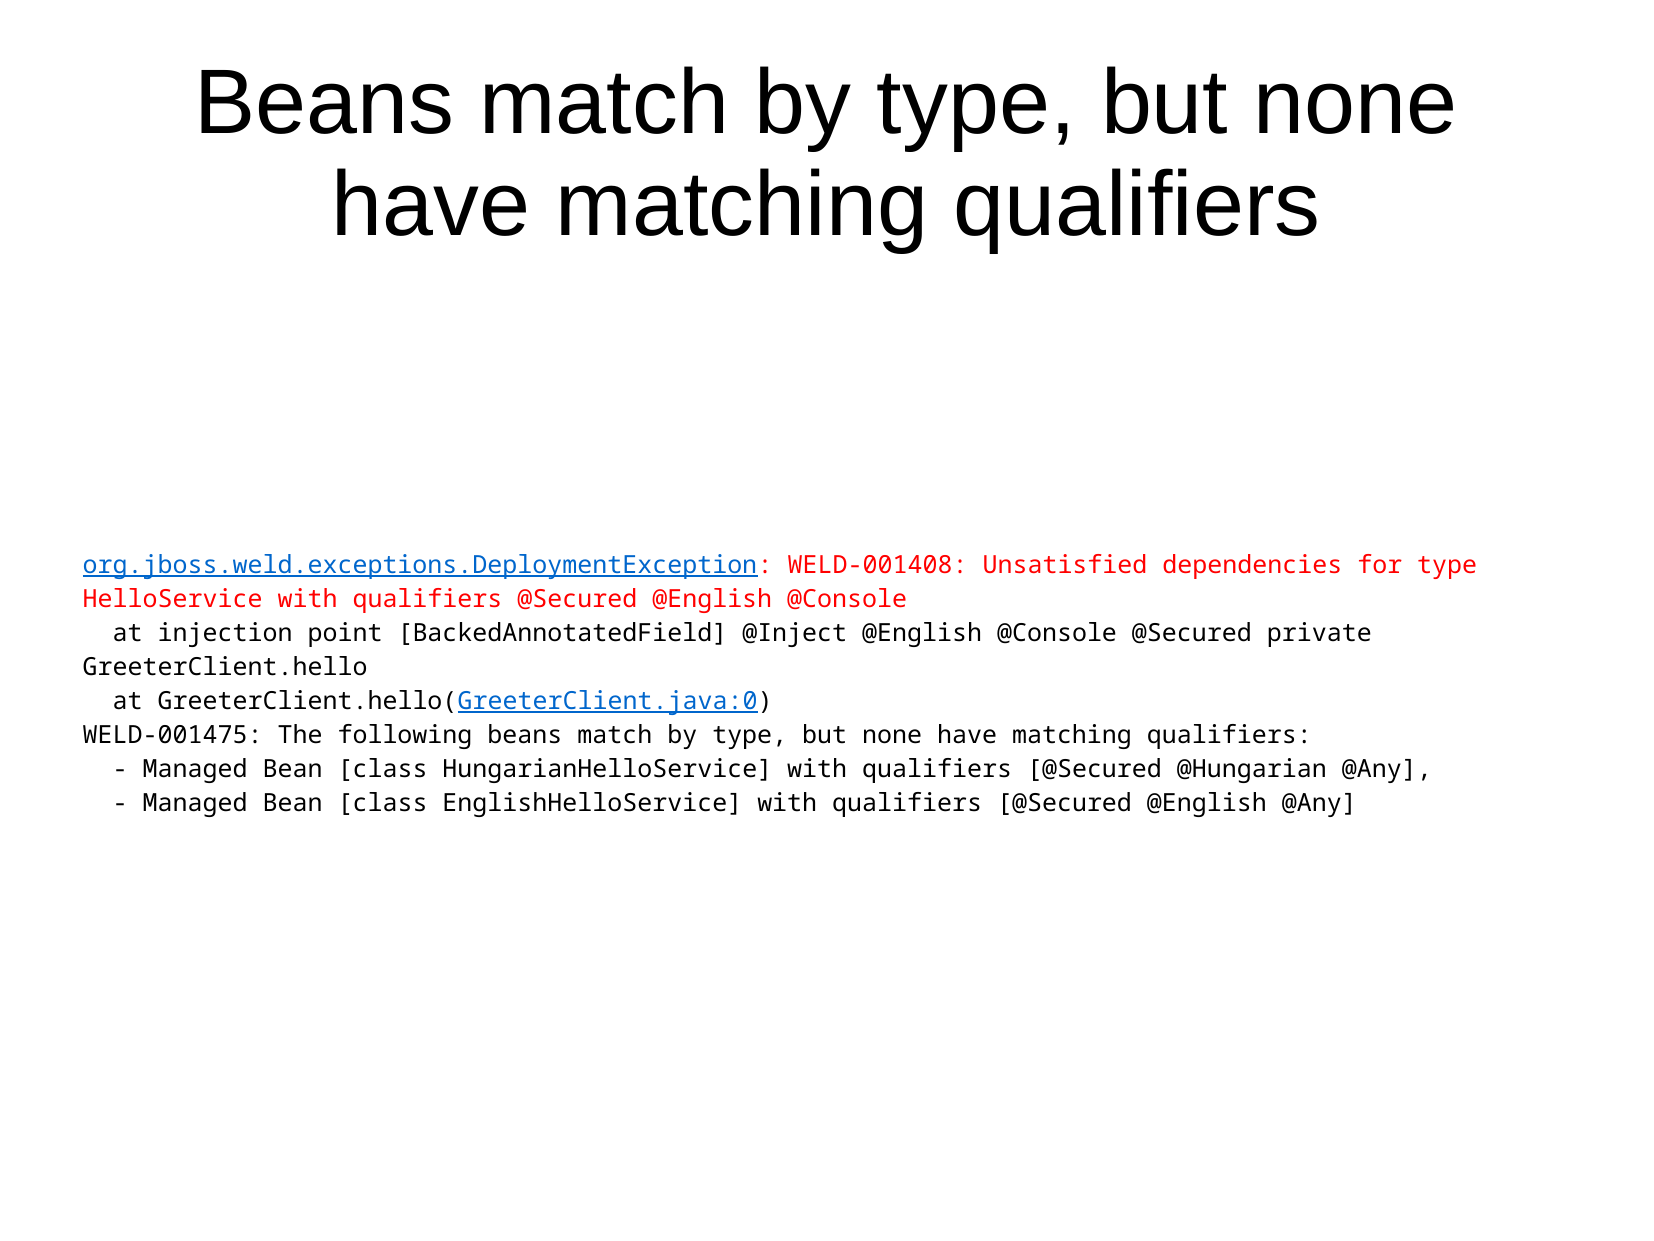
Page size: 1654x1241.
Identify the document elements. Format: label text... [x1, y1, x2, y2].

list org.jboss.weld.exceptions.DeploymentException: WELD-001408: Unsatisfied dependencies for type HelloService with qualifiers @Secured @English @Console at injection point [BackedAnnotatedField] @Inject @English @Console @Secured private GreeterClient.hello at GreeterClient.hello(GreeterClient.java:0) WELD-001475: The following beans match by type, but none have matching qualifiers: - Managed Bean [class HungarianHelloService] with qualifiers [@Secured @Hungarian @Any], - Managed Bean [class EnglishHelloService] with qualifiers [@Secured @English @Any] [82, 290, 1571, 1109]
title Beans match by type, but none have matching qualifiers [82, 49, 1571, 257]
